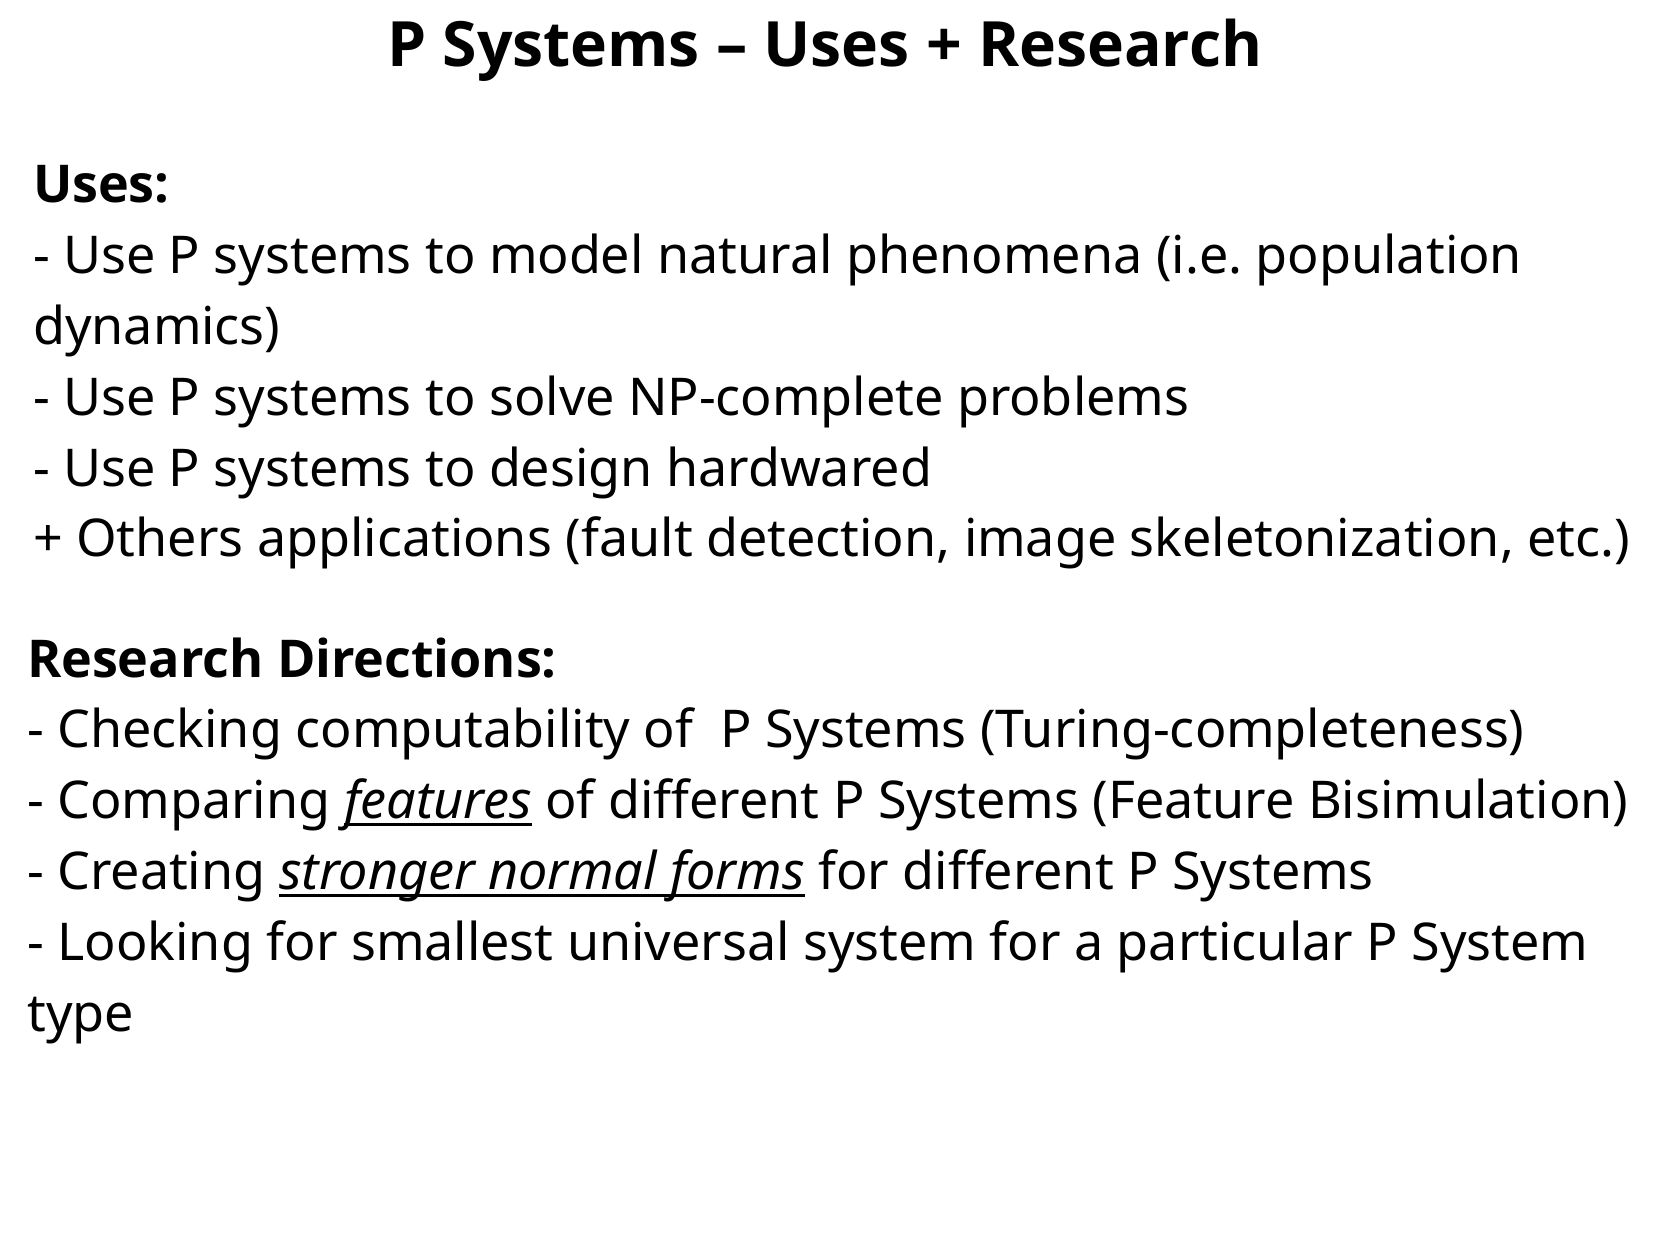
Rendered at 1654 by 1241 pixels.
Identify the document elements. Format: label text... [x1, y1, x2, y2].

title Uses: - Use P systems to model natural phenomena (i.e. population dynamics) - Use P systems to solve NP-complete problems - Use P systems to design hardwared + Others applications (fault detection, image skeletonization, etc.) [33, 183, 1636, 537]
title Research Directions: - Checking computability of P Systems (Turing-completeness) - Comparing features of different P Systems (Feature Bisimulation) - Creating stronger normal forms for different P Systems - Looking for smallest universal system for a particular P System type [27, 662, 1630, 1006]
title P Systems – Uses + Research [0, 1, 1651, 84]
